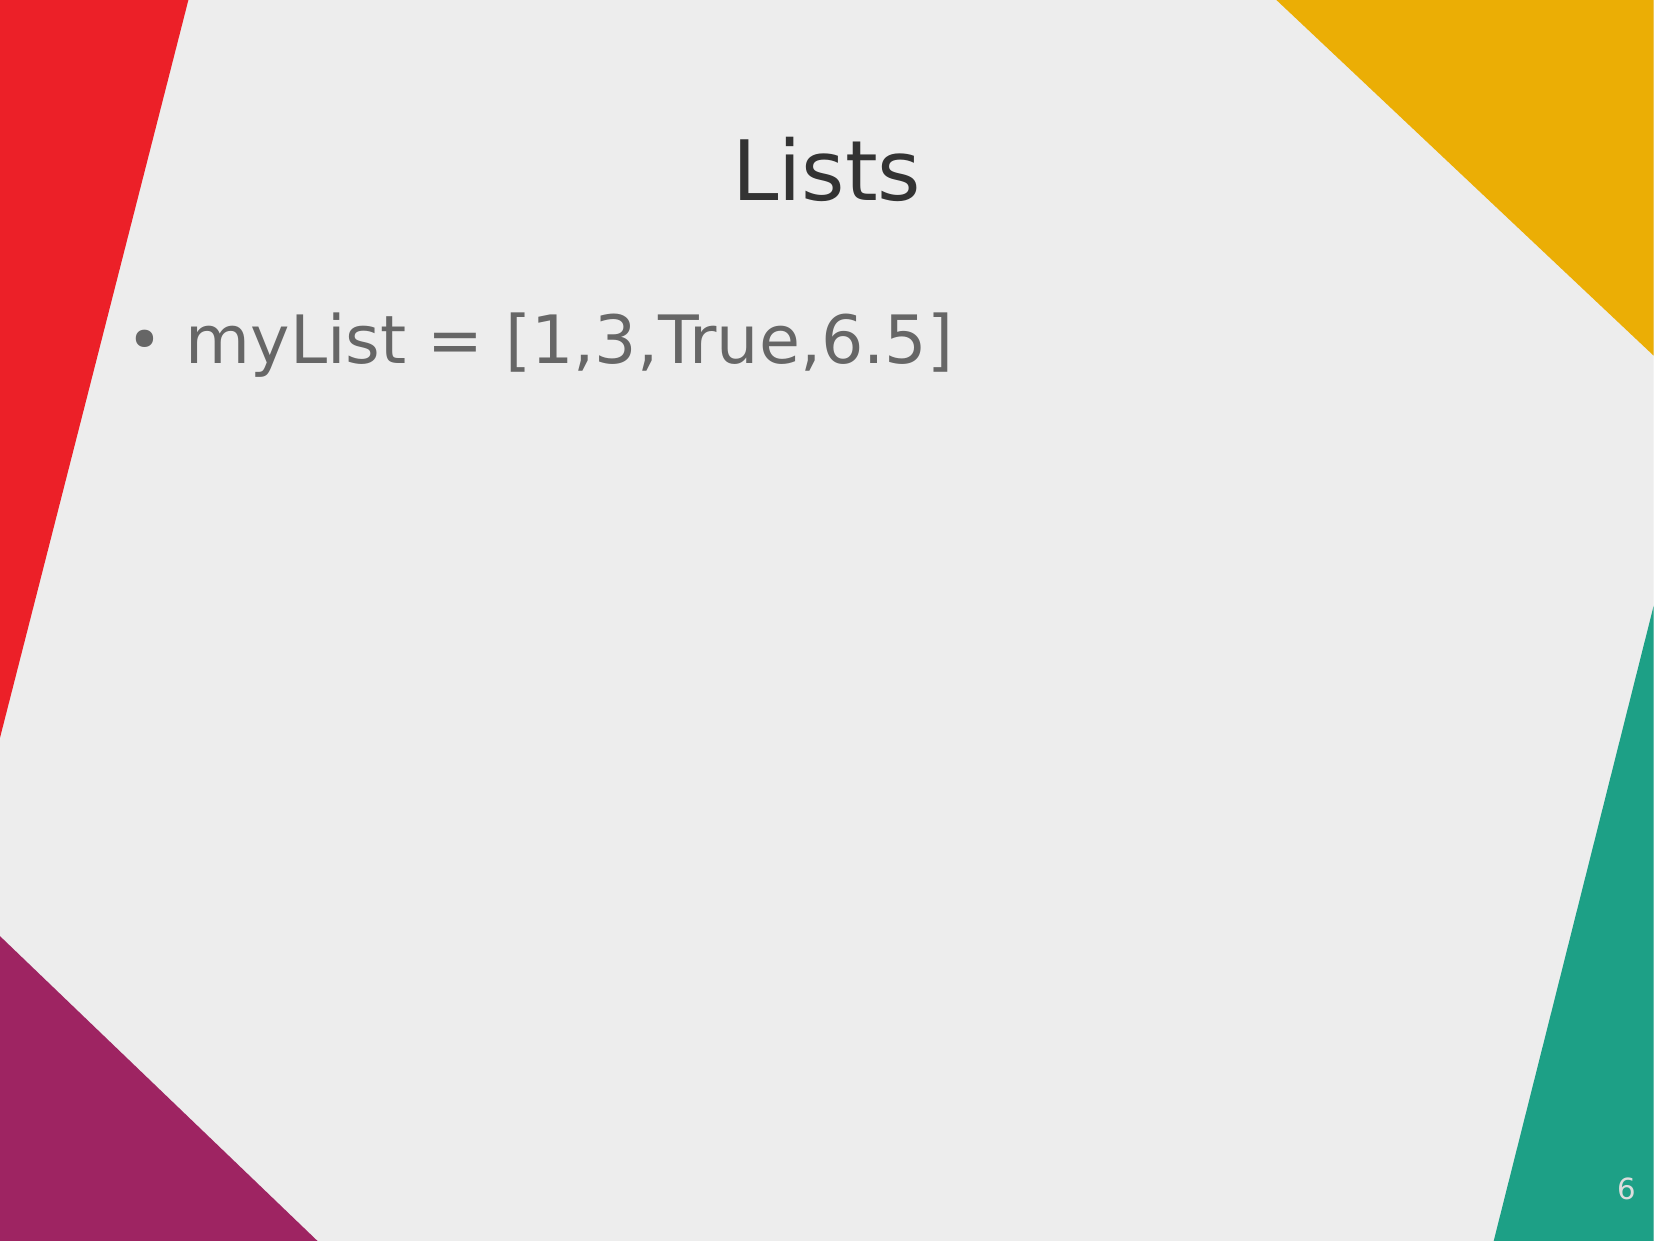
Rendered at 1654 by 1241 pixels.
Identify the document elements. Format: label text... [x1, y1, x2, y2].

title Lists [114, 73, 1539, 271]
text_box [114, 302, 1539, 1033]
